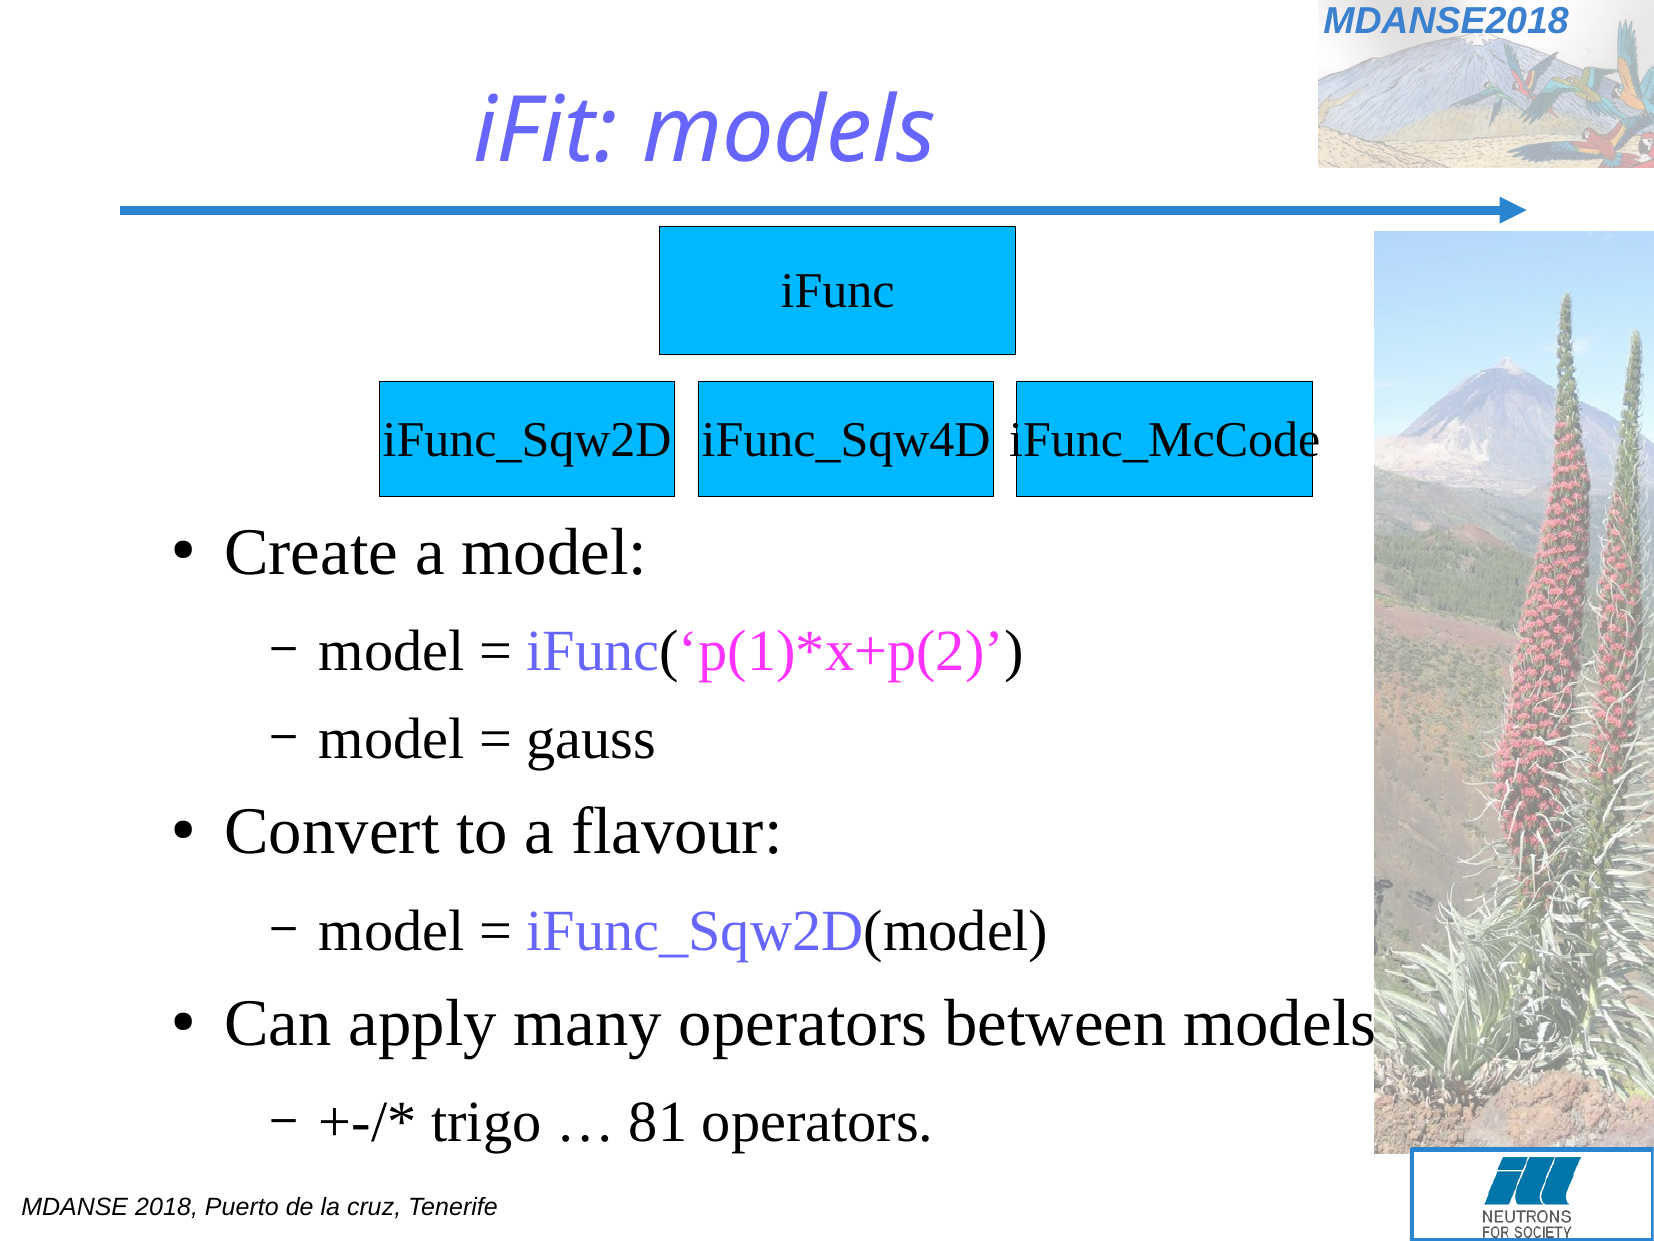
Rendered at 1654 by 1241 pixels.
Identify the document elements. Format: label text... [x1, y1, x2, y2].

text_box iFunc [659, 226, 1016, 355]
title iFit: models [82, 49, 1328, 203]
picture [1479, 1153, 1583, 1241]
list Create a model: model = iFunc(‘p(1)*x+p(2)’) model = gauss Convert to a flavour: model = iFunc_Sqw2D(model) Can apply many operators between models +-/* trigo … 81 operators. [82, 514, 1571, 1234]
text_box iFunc_Sqw2D [379, 381, 675, 497]
text_box iFunc_McCode [1016, 381, 1313, 497]
text_box iFunc_Sqw4D [698, 381, 994, 497]
